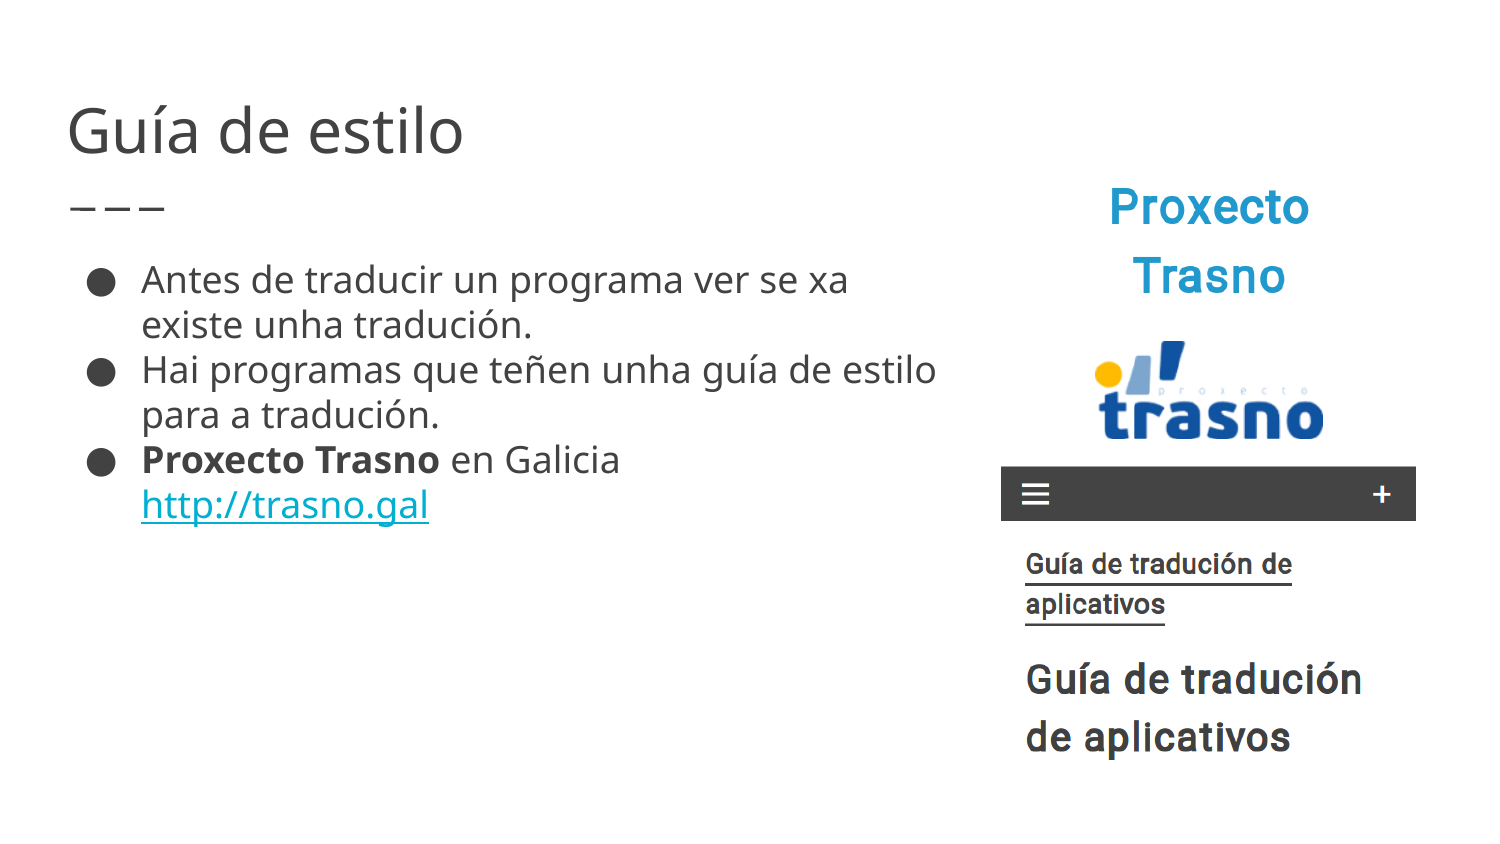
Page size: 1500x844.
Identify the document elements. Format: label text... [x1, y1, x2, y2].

title Guía de estilo [51, 61, 1449, 182]
picture [1001, 153, 1416, 766]
list Antes de traducir un programa ver se xa existe unha tradución. Hai programas que teñen unha guía de estilo para a tradución. Proxecto Trasno en Galicia http://trasno.gal [51, 240, 964, 750]
